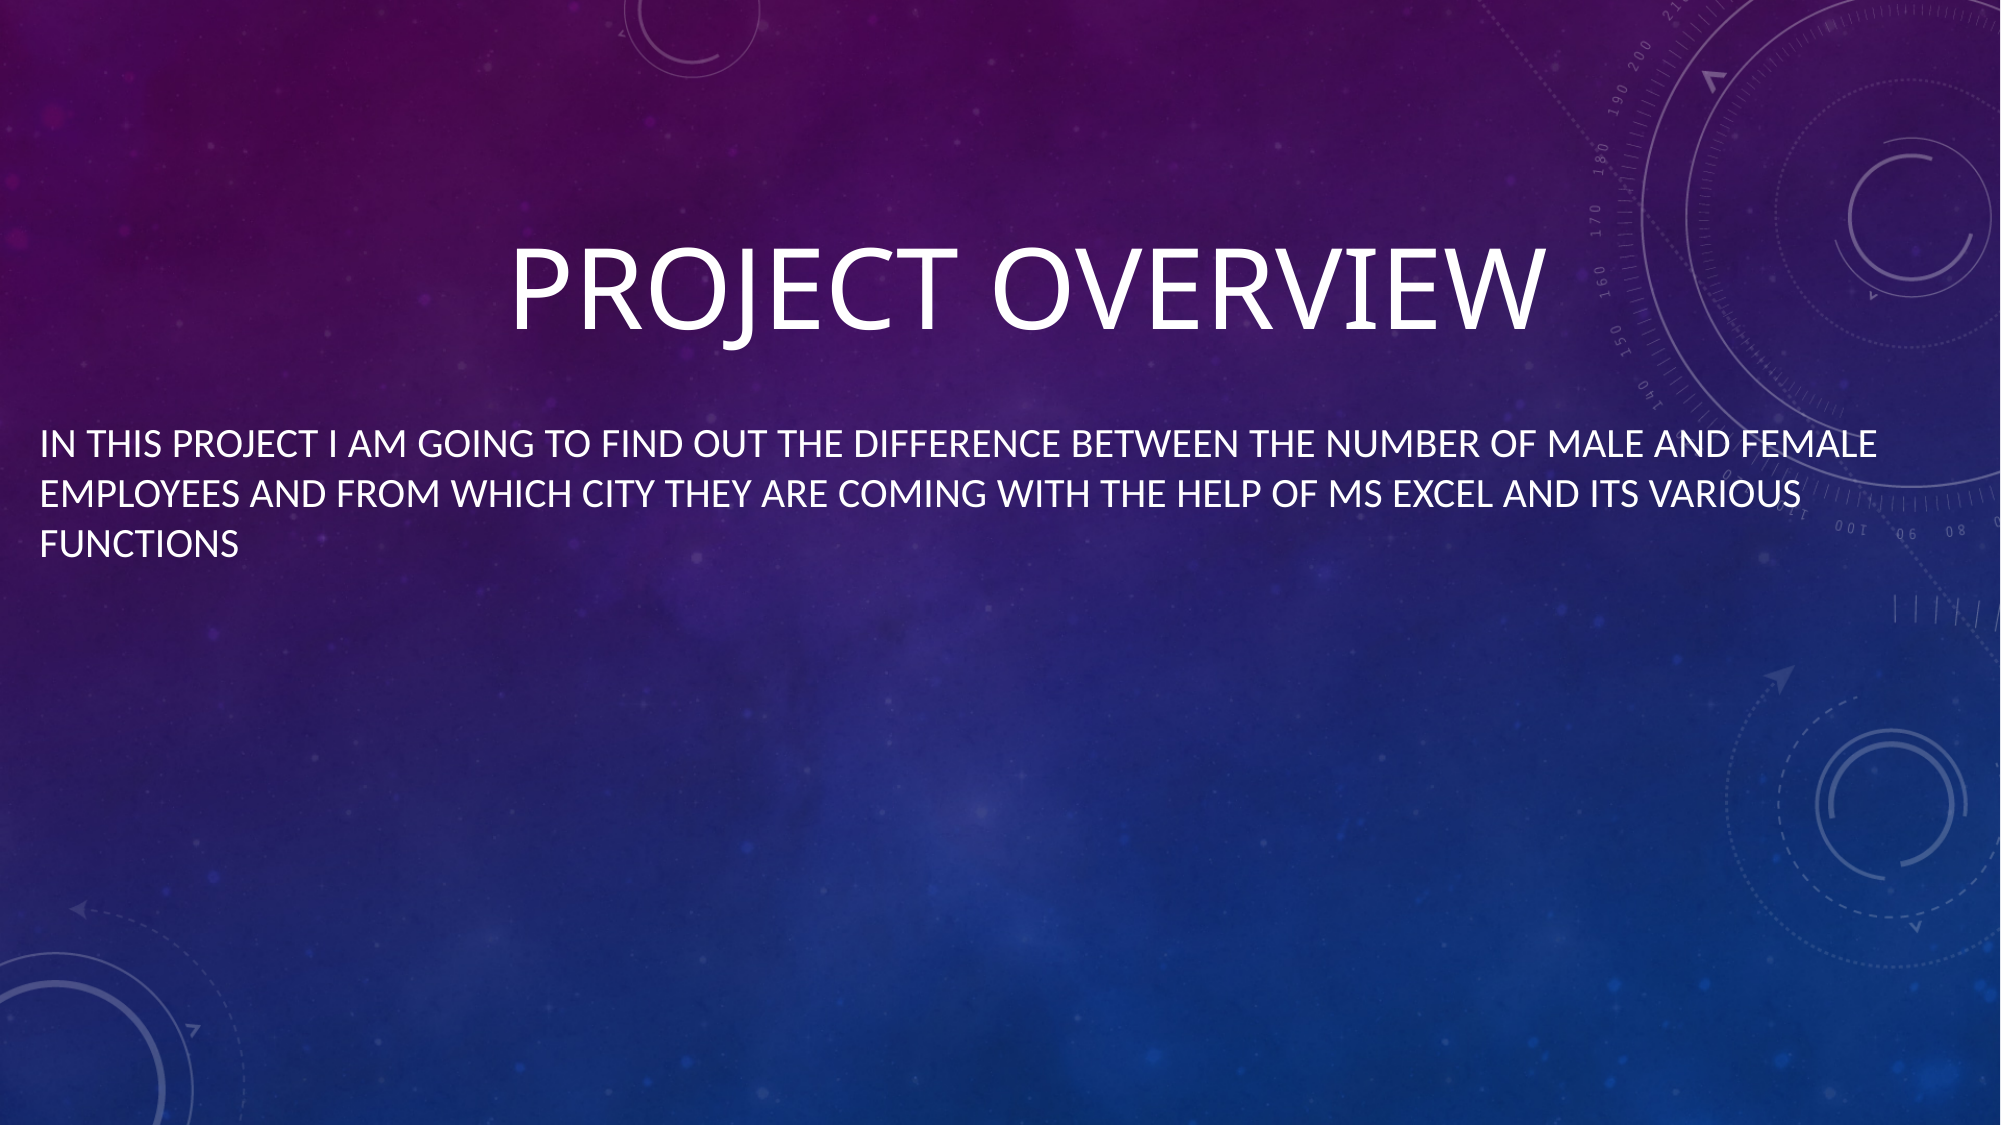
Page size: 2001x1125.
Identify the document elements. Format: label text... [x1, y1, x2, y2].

list IN THIS PROJECT I AM GOING TO FIND OUT THE DIFFERENCE BETWEEN THE NUMBER OF MALE AND FEMALE EMPLOYEES AND FROM WHICH CITY THEY ARE COMING WITH THE HELP OF MS EXCEL AND ITS VARIOUS FUNCTIONS [24, 212, 1937, 770]
title PROJECT OVERVIEW [491, 165, 2000, 404]
